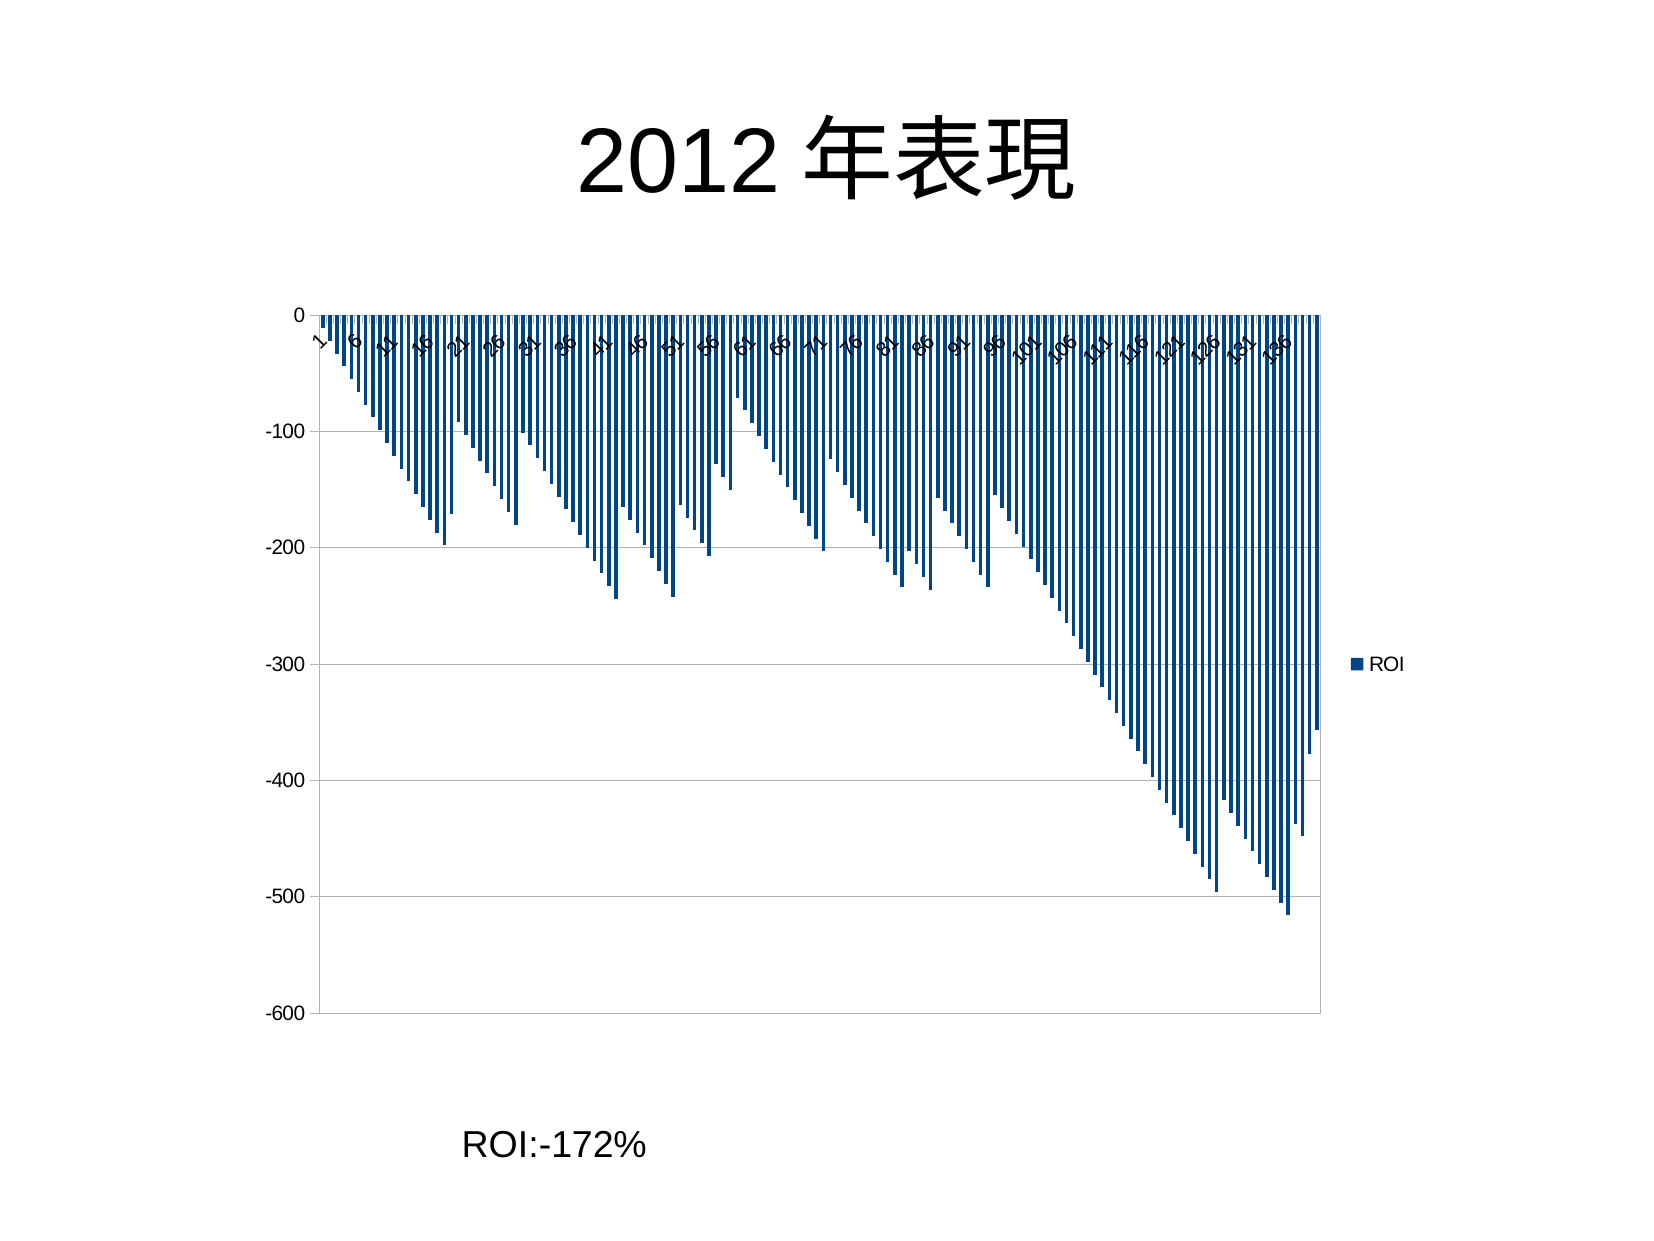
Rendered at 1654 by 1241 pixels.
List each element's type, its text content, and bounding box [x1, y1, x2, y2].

chart [241, 288, 1425, 1041]
text_box ROI:-172% [446, 1115, 738, 1173]
title 2012年表現 [82, 49, 1571, 257]
